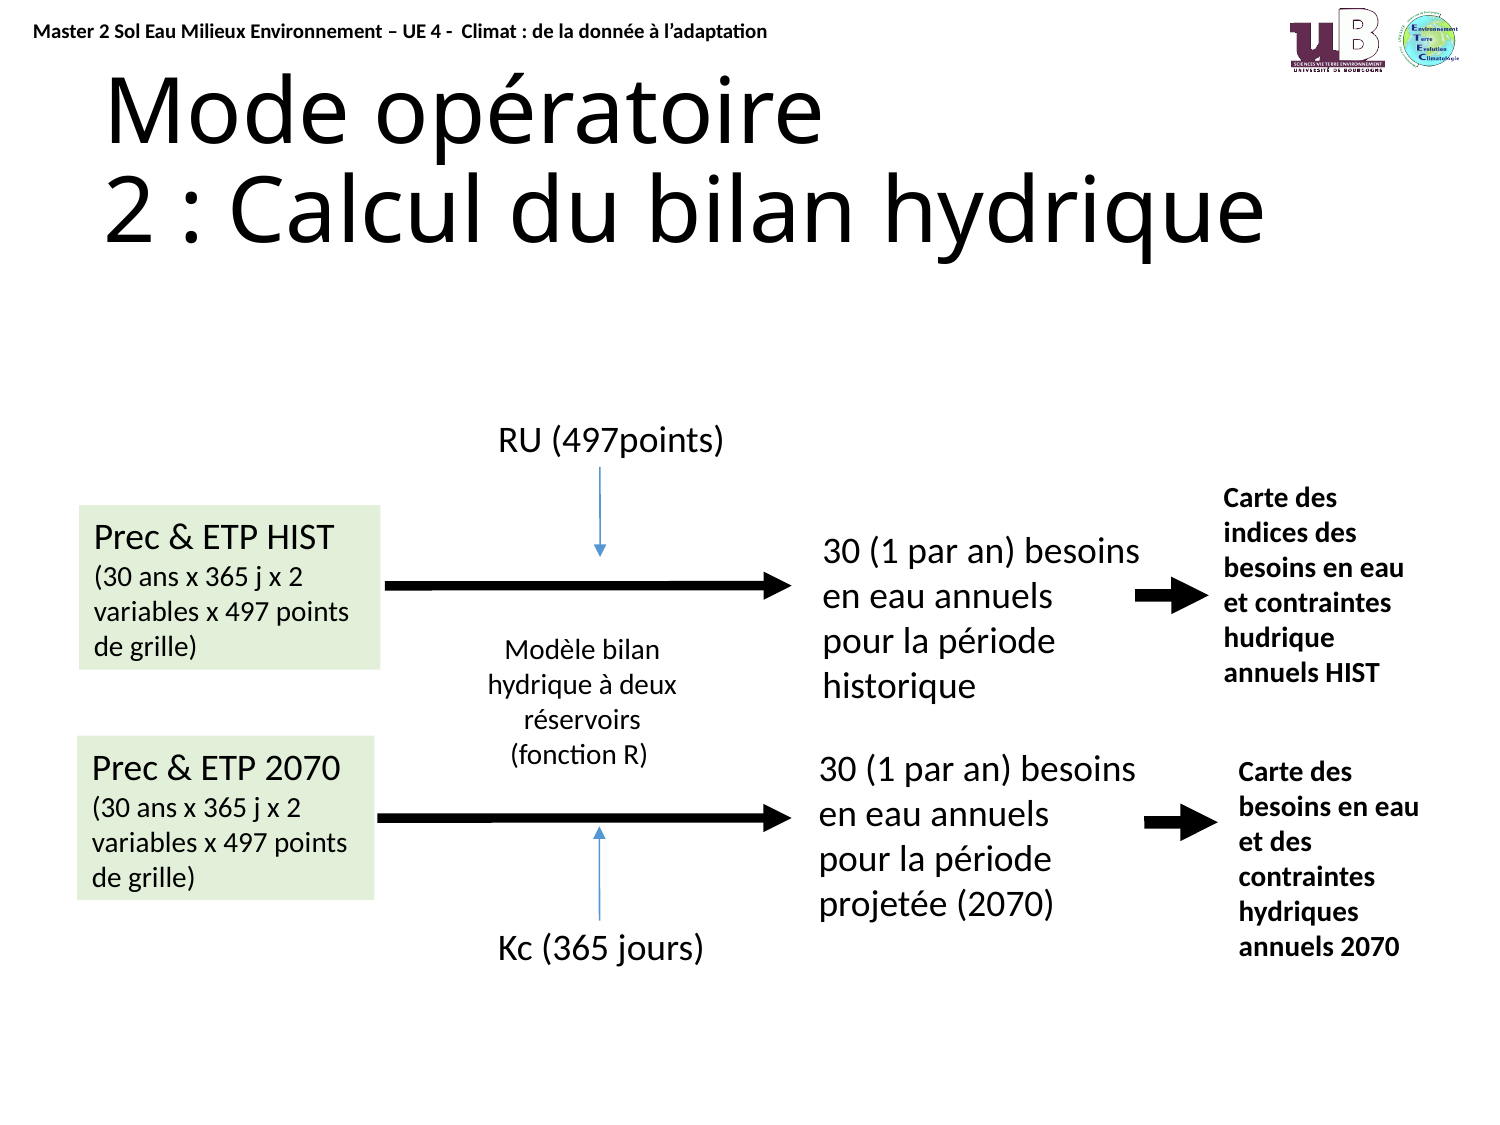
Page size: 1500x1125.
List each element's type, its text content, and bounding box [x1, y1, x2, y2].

text_box Kc (365 jours) [423, 915, 765, 975]
text_box 30 (1 par an) besoins en eau annuels pour la période historique [807, 518, 1190, 714]
text_box 30 (1 par an) besoins en eau annuels pour la période projetée (2070) [803, 736, 1186, 977]
text_box Prec & ETP 2070 (30 ans x 365 j x 2 variables x 497 points de grille) [77, 735, 375, 901]
text_box Carte des indices des besoins en eau et contraintes hudrique annuels HIST [1208, 470, 1439, 626]
text_box Prec & ETP HIST (30 ans x 365 j x 2 variables x 497 points de grille) [79, 505, 381, 670]
picture [1396, 8, 1461, 72]
text_box Mode opératoire 2 : Calcul du bilan hydrique [88, 54, 1383, 272]
picture [1290, 8, 1385, 72]
text_box Carte des besoins en eau et des contraintes hydriques annuels 2070 [1223, 745, 1454, 900]
text_box Modèle bilan hydrique à deux réservoirs (fonction R) [437, 623, 727, 778]
text_box RU (497points) [423, 407, 765, 467]
